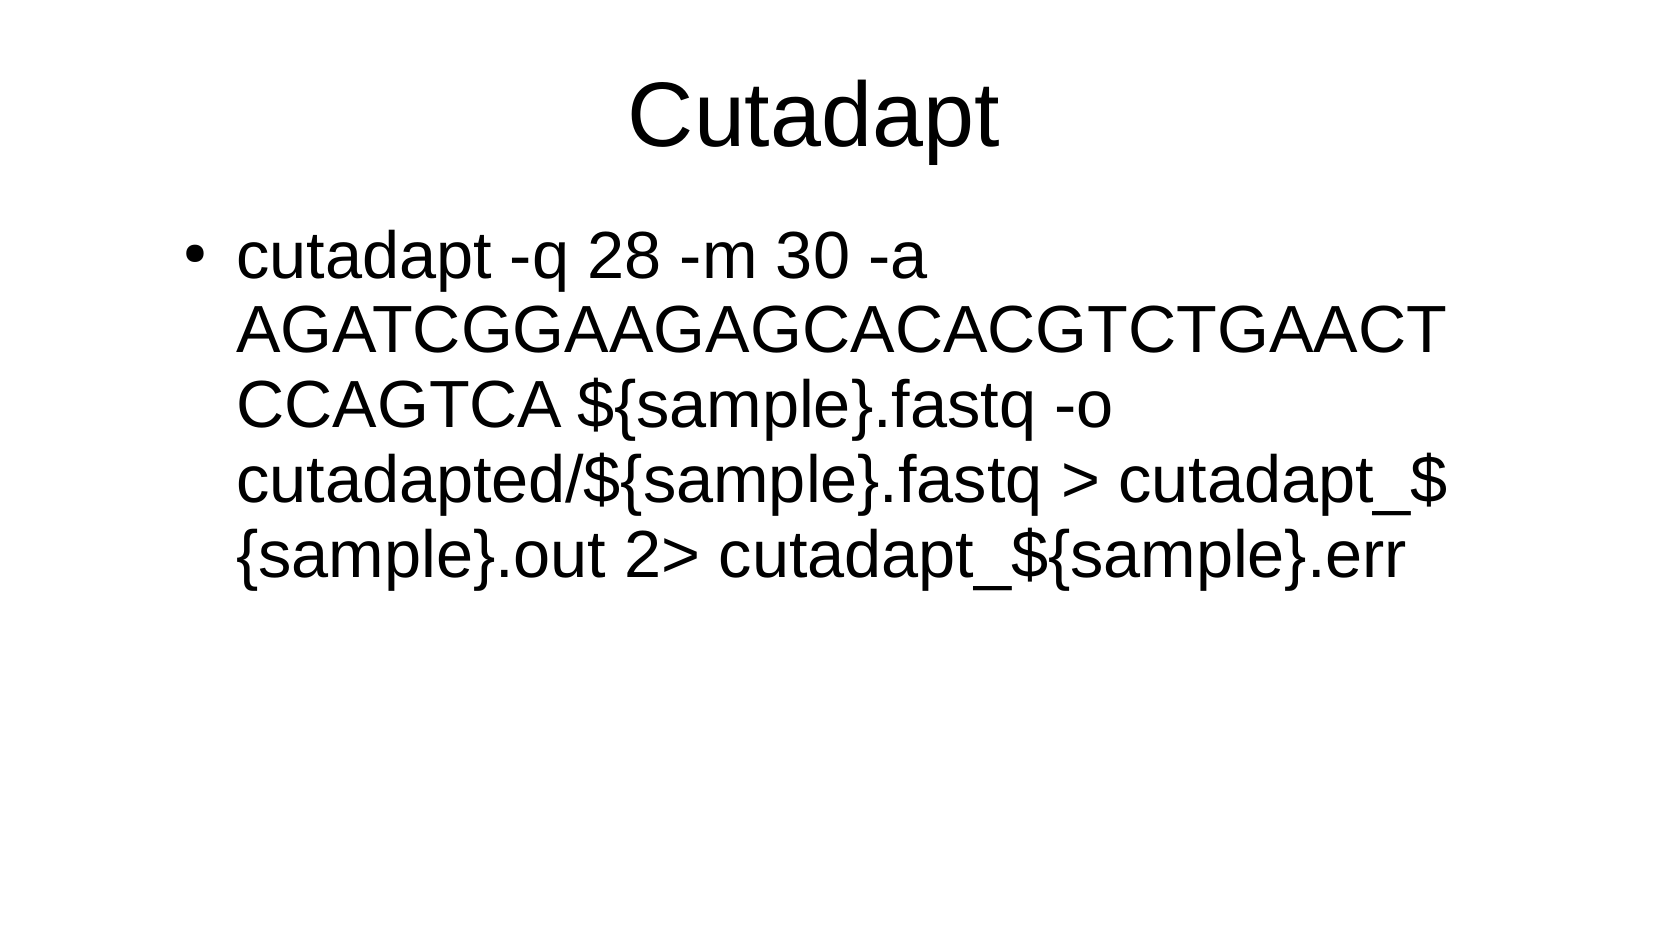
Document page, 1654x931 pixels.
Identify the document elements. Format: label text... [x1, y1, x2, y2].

list cutadapt -q 28 -m 30 -a AGATCGGAAGAGCACACGTCTGAACTCCAGTCA ${sample}.fastq -o cutadapted/${sample}.fastq > cutadapt_${sample}.out 2> cutadapt_${sample}.err [165, 217, 1465, 758]
title Cutadapt [82, 37, 1571, 193]
